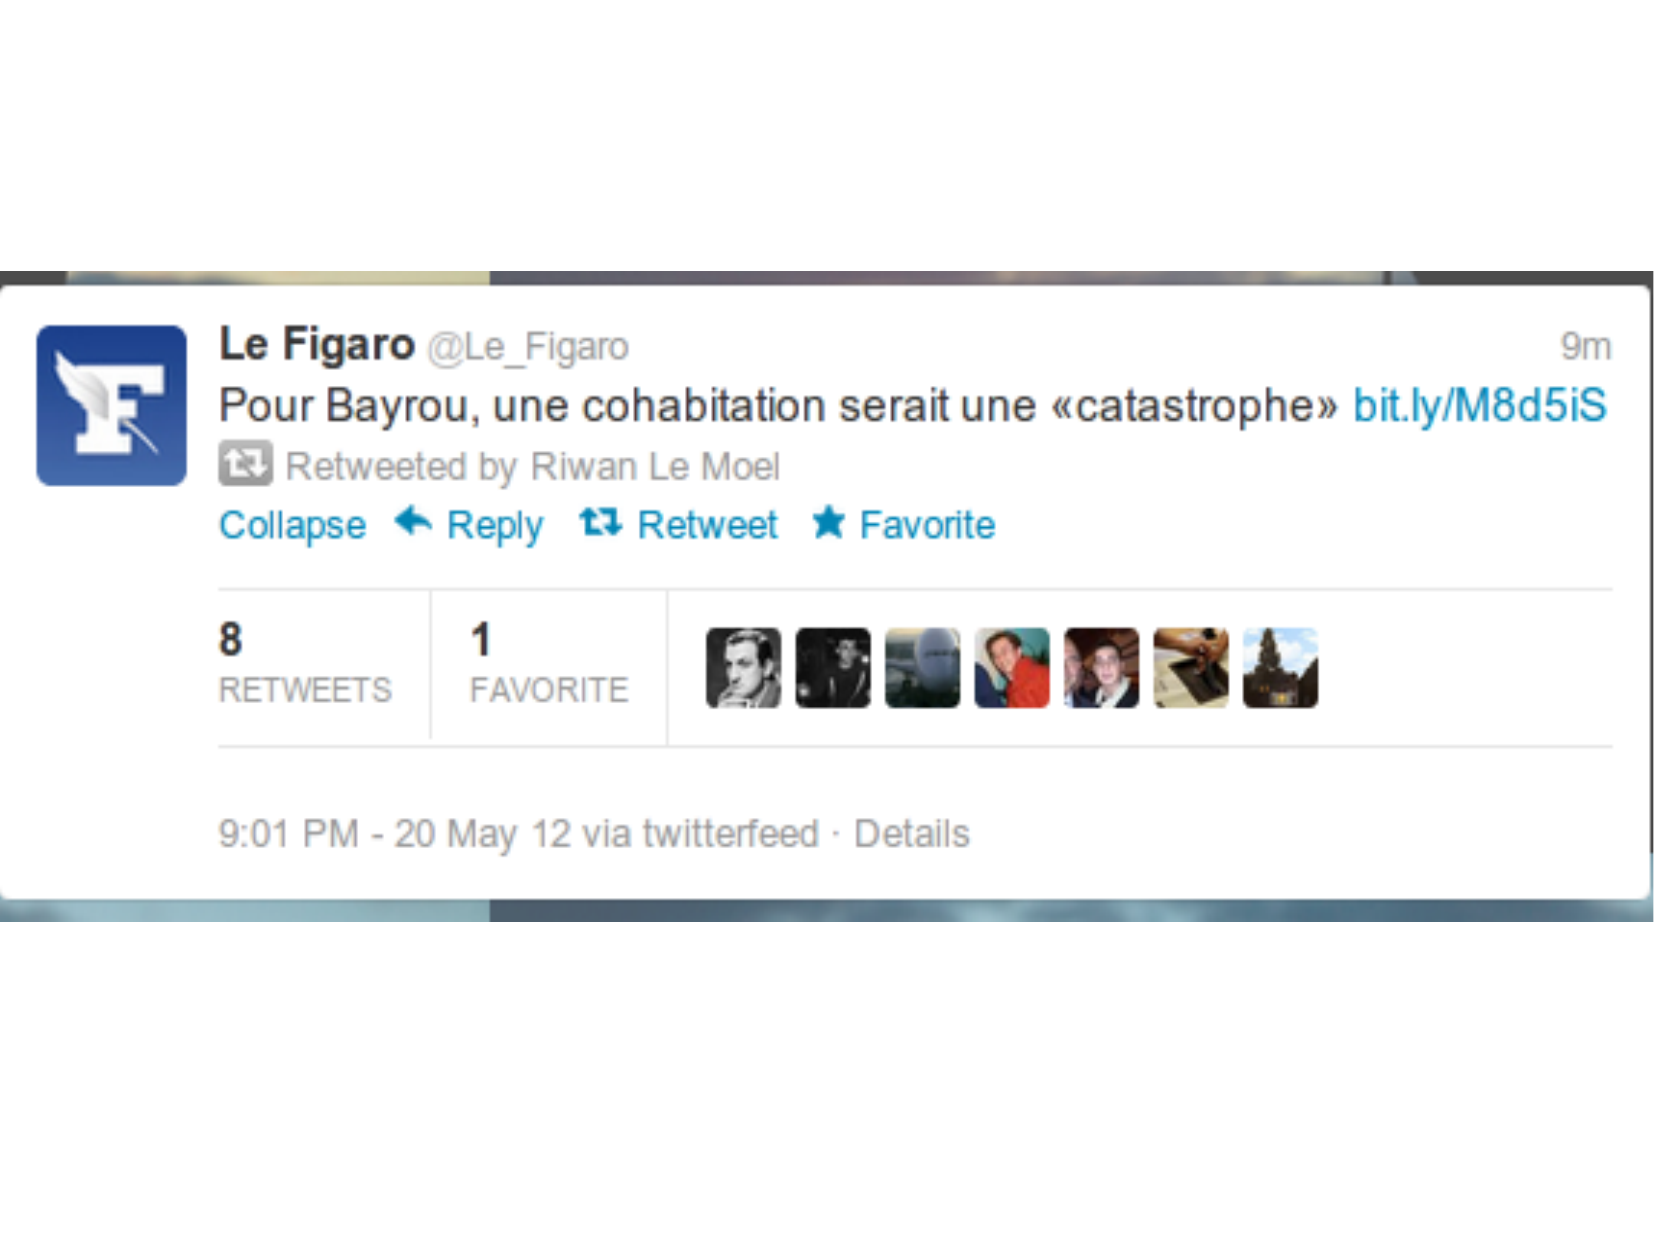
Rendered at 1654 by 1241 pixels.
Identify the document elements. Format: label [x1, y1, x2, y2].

picture [0, 271, 1654, 922]
